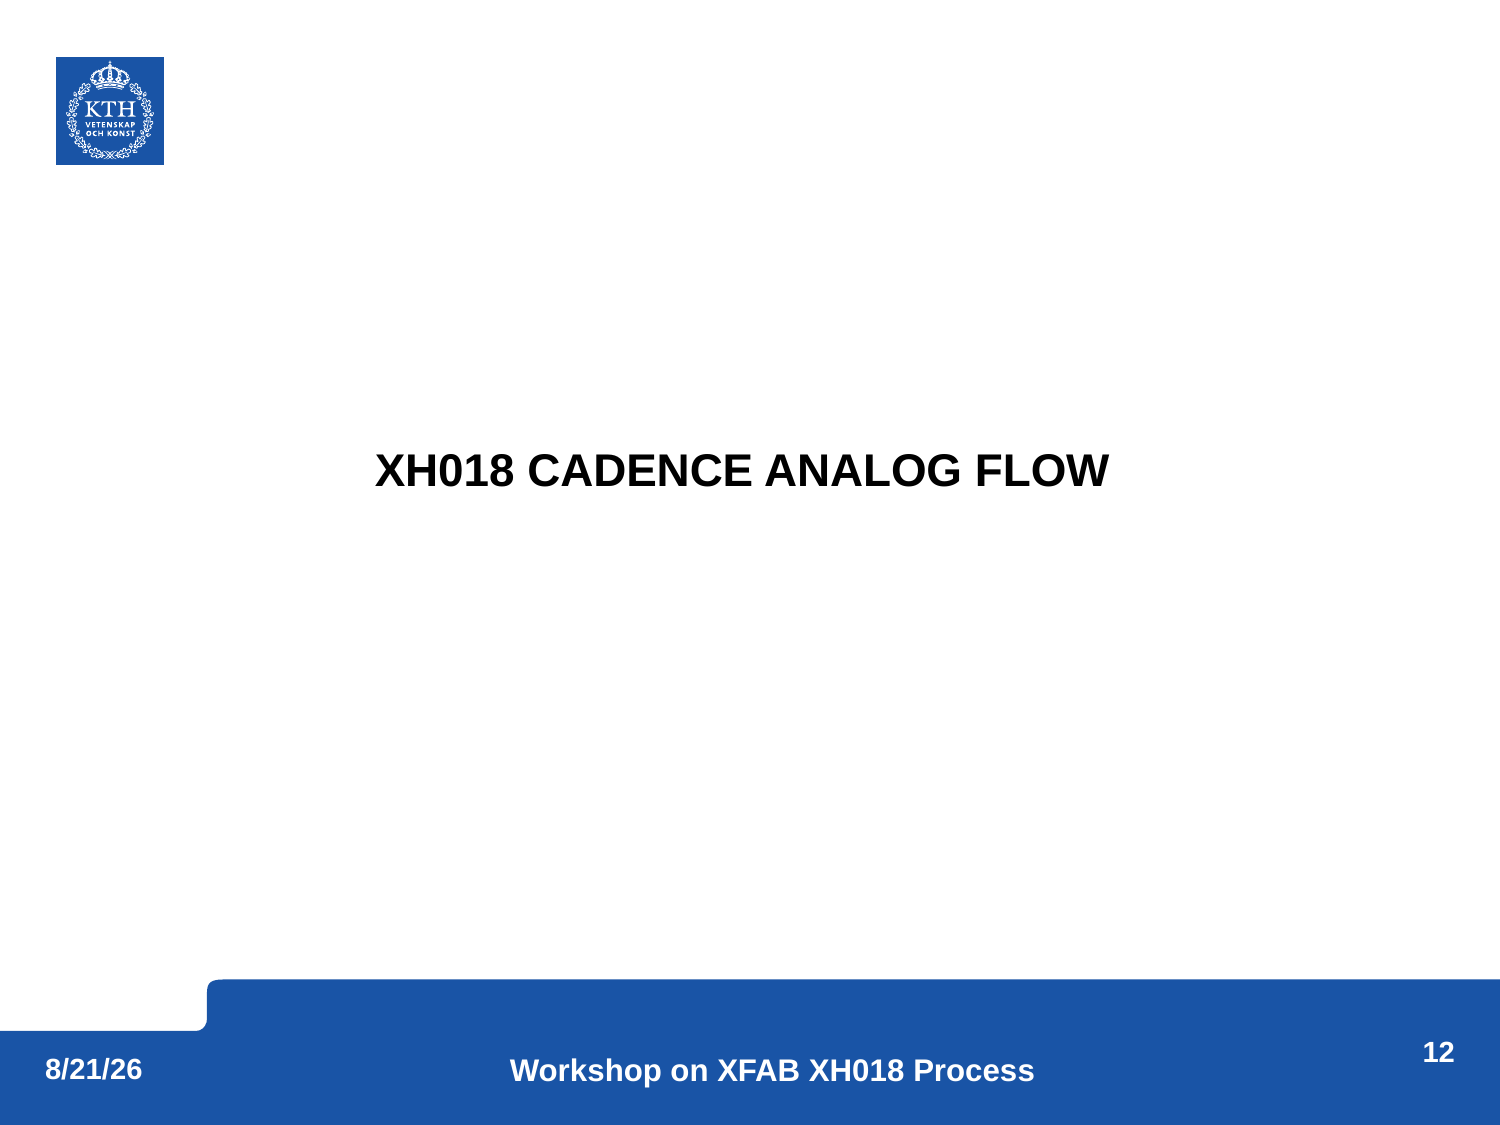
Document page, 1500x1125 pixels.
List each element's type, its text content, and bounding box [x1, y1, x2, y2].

text_box XH018 CADENCE ANALOG FLOW [360, 437, 1156, 555]
